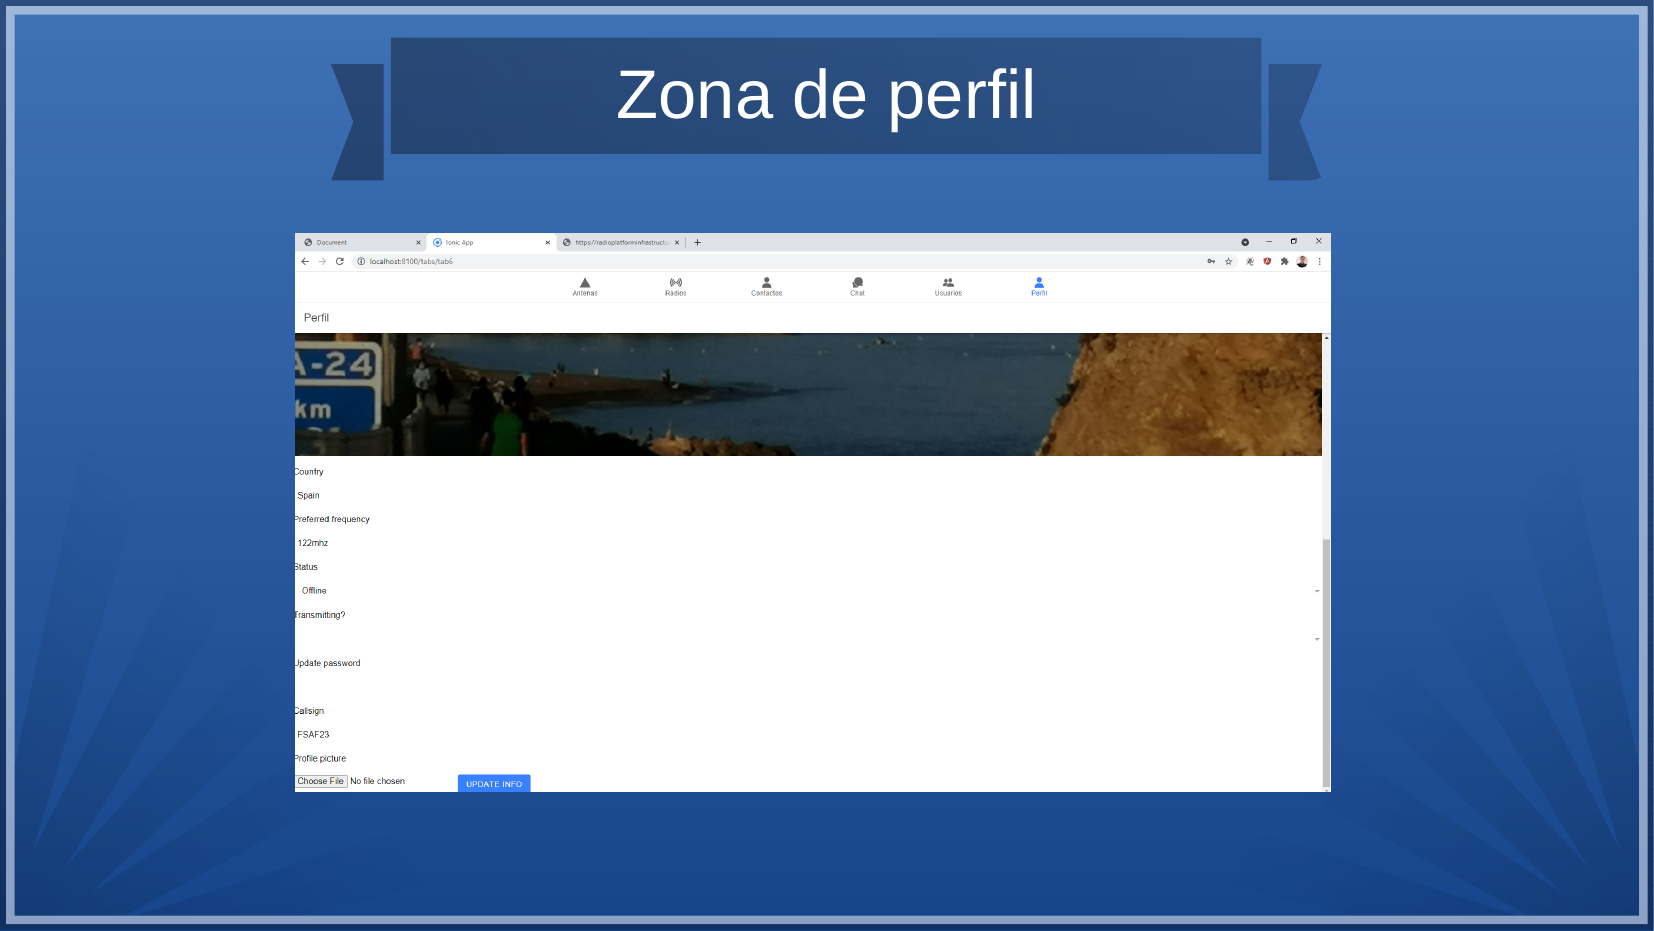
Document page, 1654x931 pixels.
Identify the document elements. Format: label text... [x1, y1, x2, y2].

picture [295, 233, 1331, 792]
title Zona de perfil [389, 35, 1264, 154]
